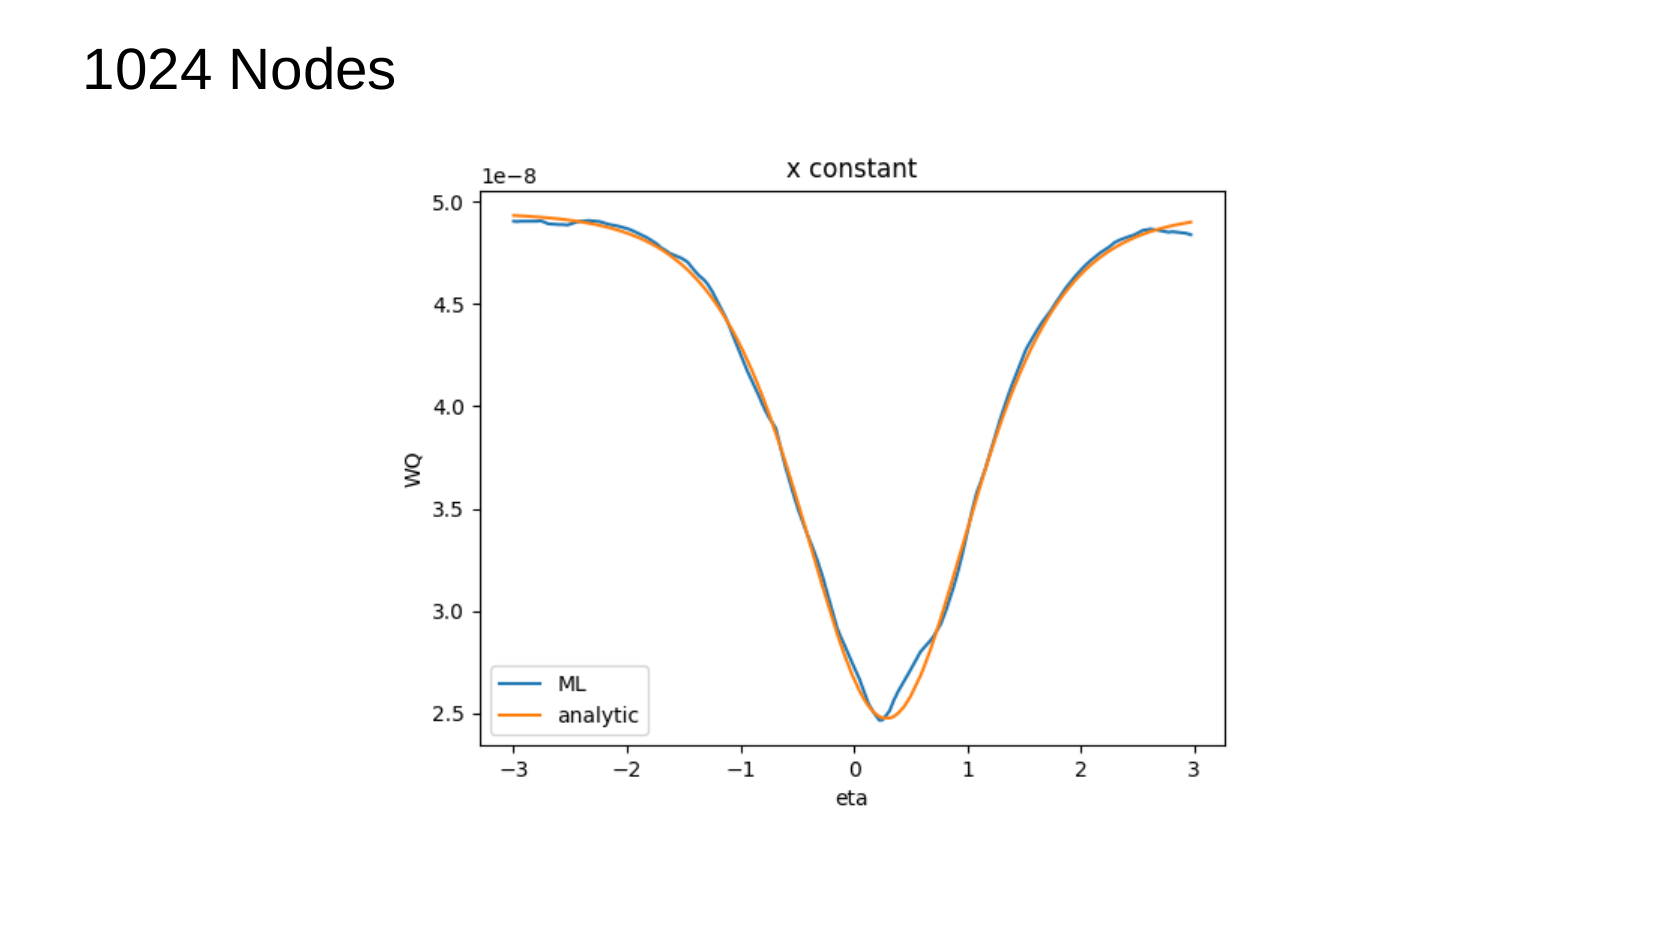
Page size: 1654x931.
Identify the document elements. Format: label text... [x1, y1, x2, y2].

title 1024 Nodes [82, 37, 1571, 193]
picture [360, 104, 1321, 825]
